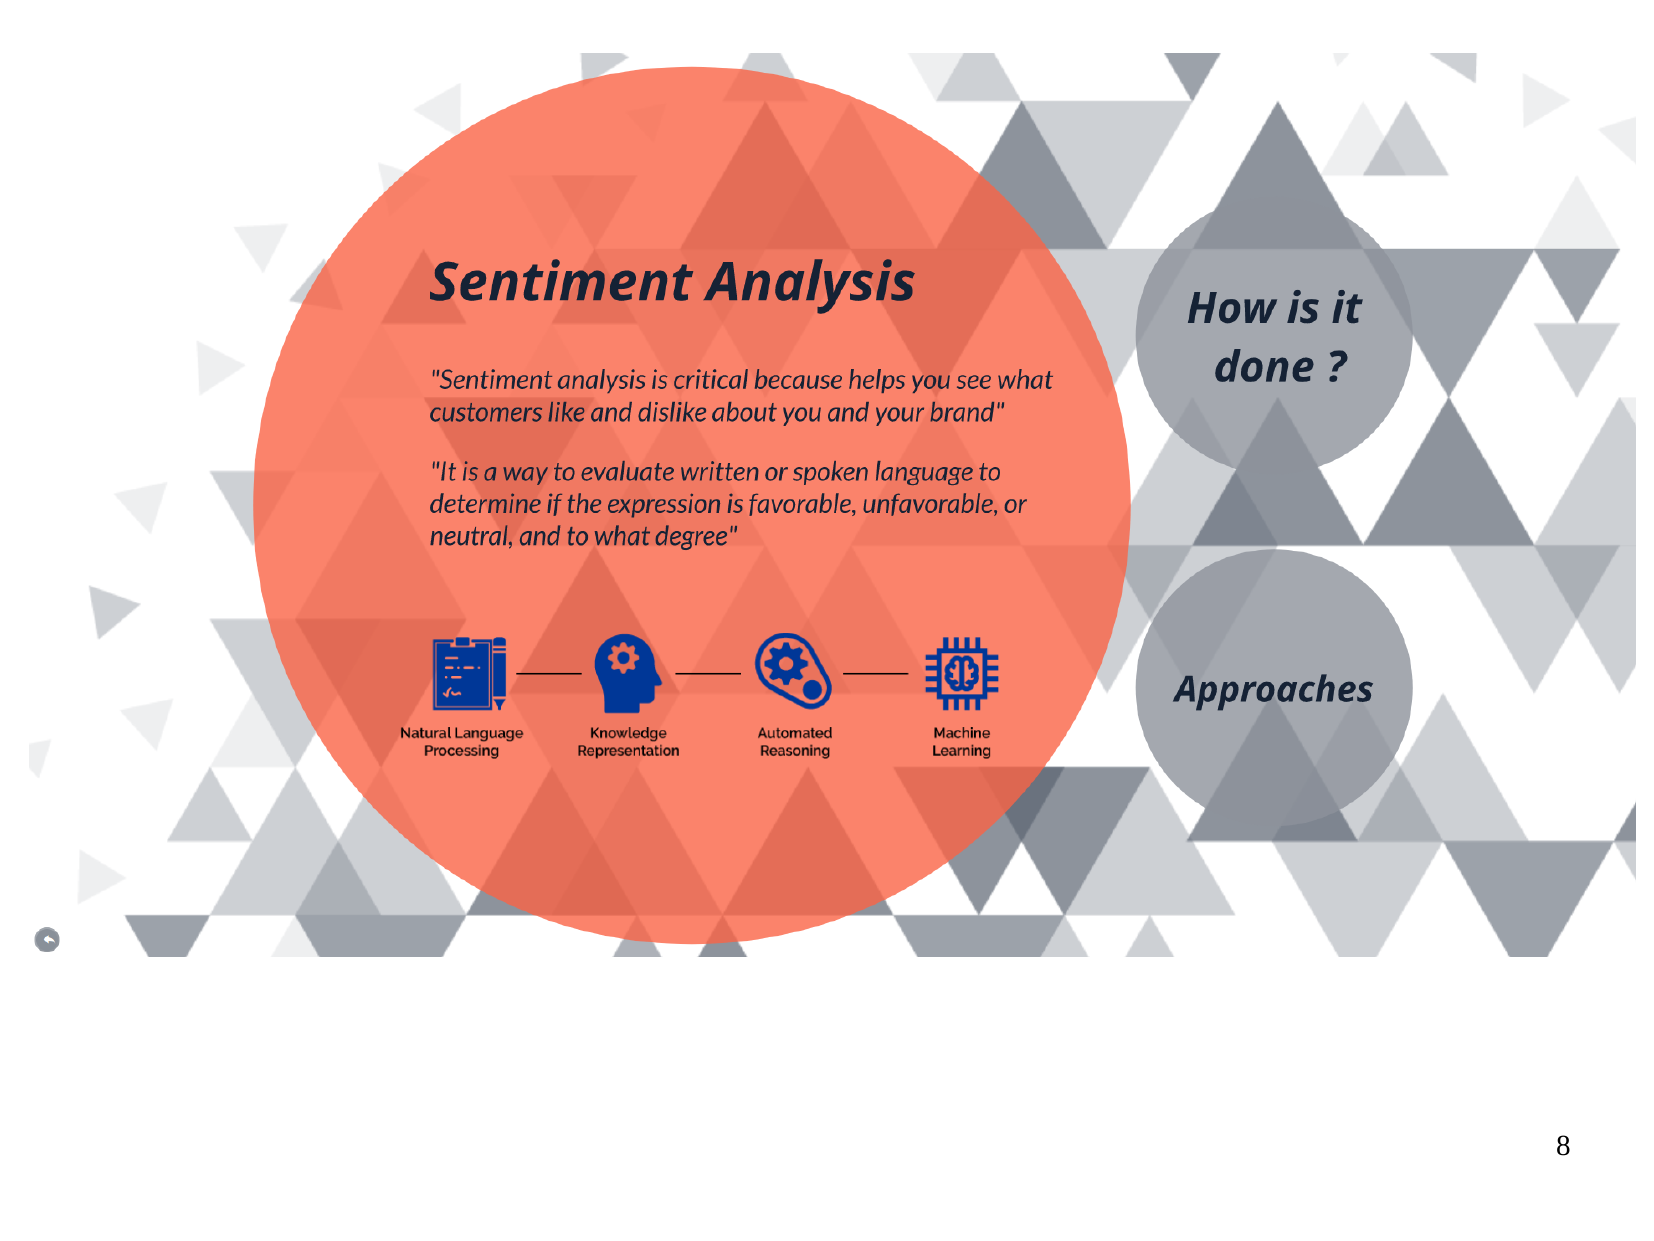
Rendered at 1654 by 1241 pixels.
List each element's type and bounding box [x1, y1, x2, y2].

picture [29, 53, 1636, 957]
